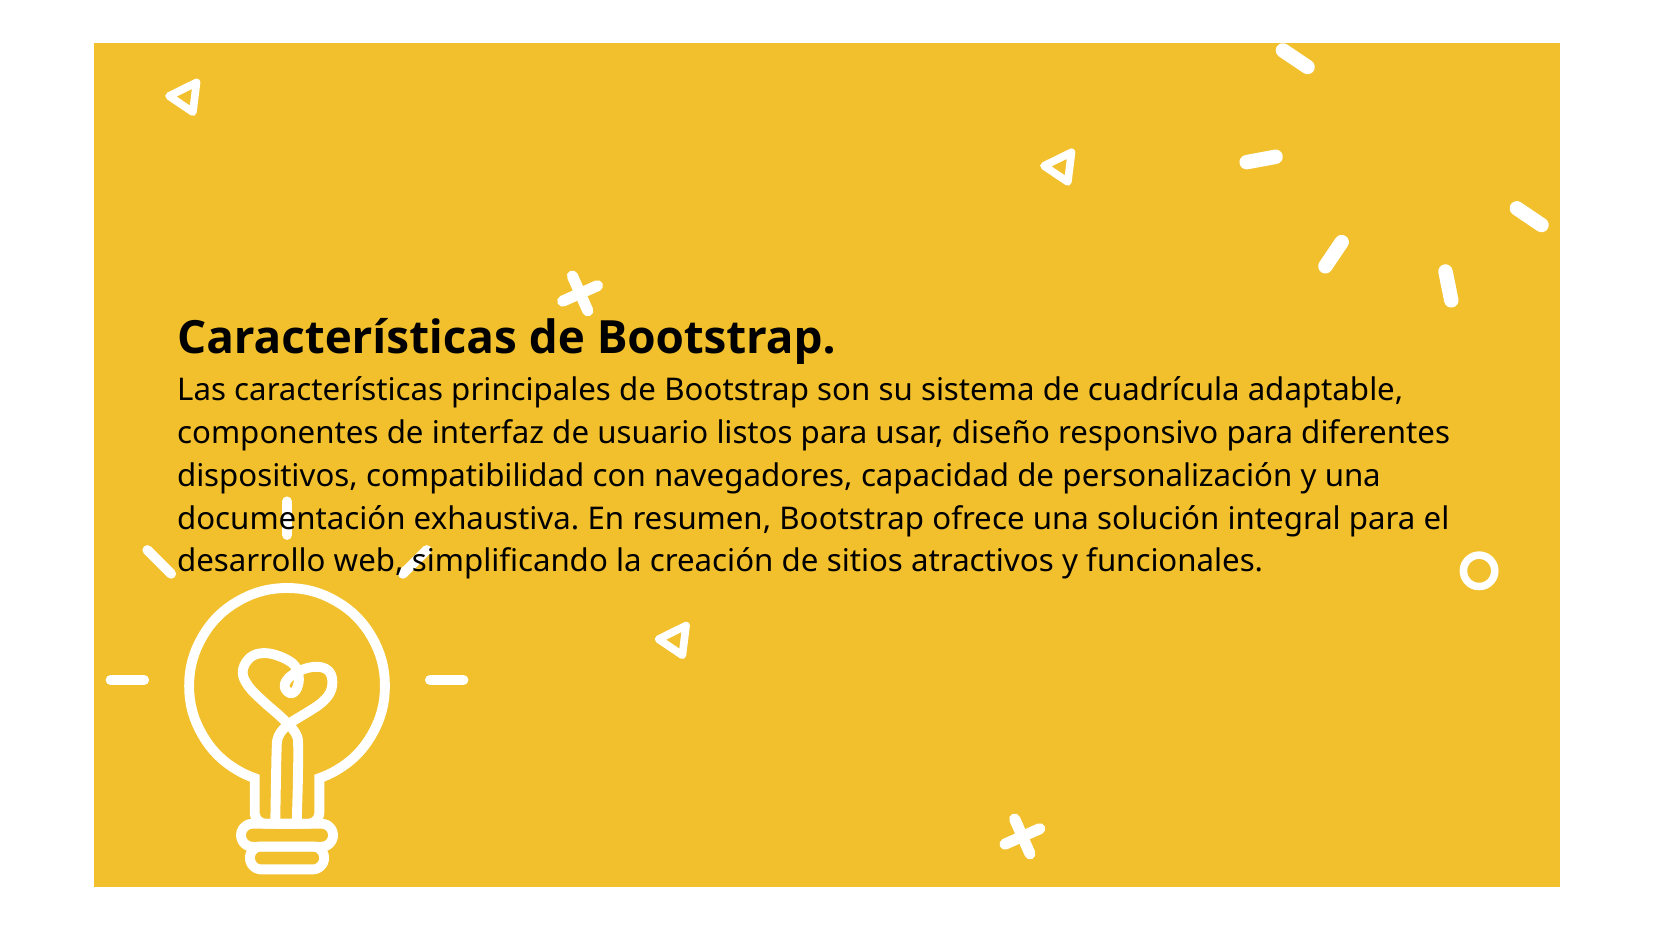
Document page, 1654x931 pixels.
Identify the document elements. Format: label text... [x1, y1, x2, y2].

title Características de Bootstrap. Las características principales de Bootstrap son su sistema de cuadrícula adaptable, componentes de interfaz de usuario listos para usar, diseño responsivo para diferentes dispositivos, compatibilidad con navegadores, capacidad de personalización y una documentación exhaustiva. En resumen, Bootstrap ofrece una solución integral para el desarrollo web, simplificando la creación de sitios atractivos y funcionales. [177, 206, 1477, 680]
